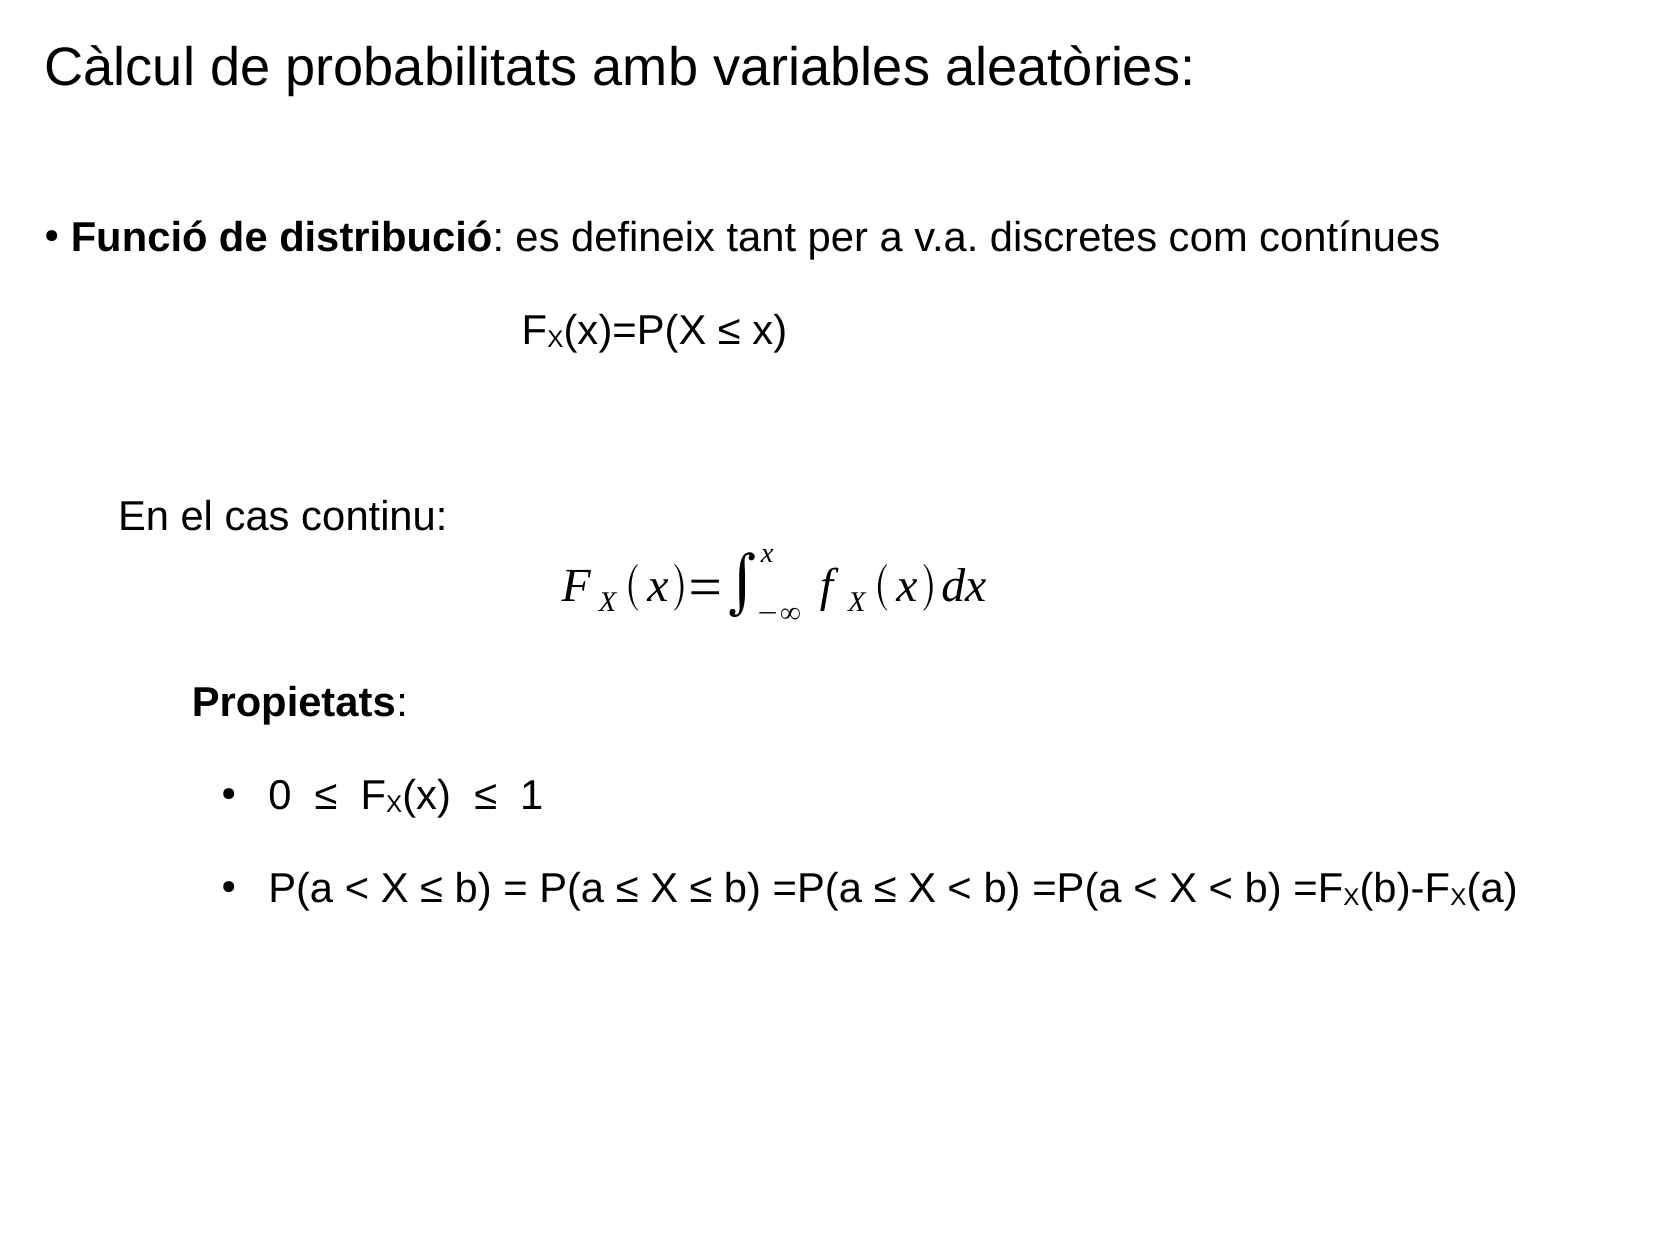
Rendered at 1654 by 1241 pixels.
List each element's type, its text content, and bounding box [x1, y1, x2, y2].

chart [552, 537, 993, 629]
text_box Càlcul de probabilitats amb variables aleatòries: Funció de distribució: es defineix tant per a v.a. discretes com contínues FX(x)=P(X ≤ x) En el cas continu: Propietats: 0 ≤ FX(x) ≤ 1 P(a < X ≤ b) = P(a ≤ X ≤ b) =P(a ≤ X < b) =P(a < X < b) =FX(b)-FX(a) [29, 29, 1595, 1013]
